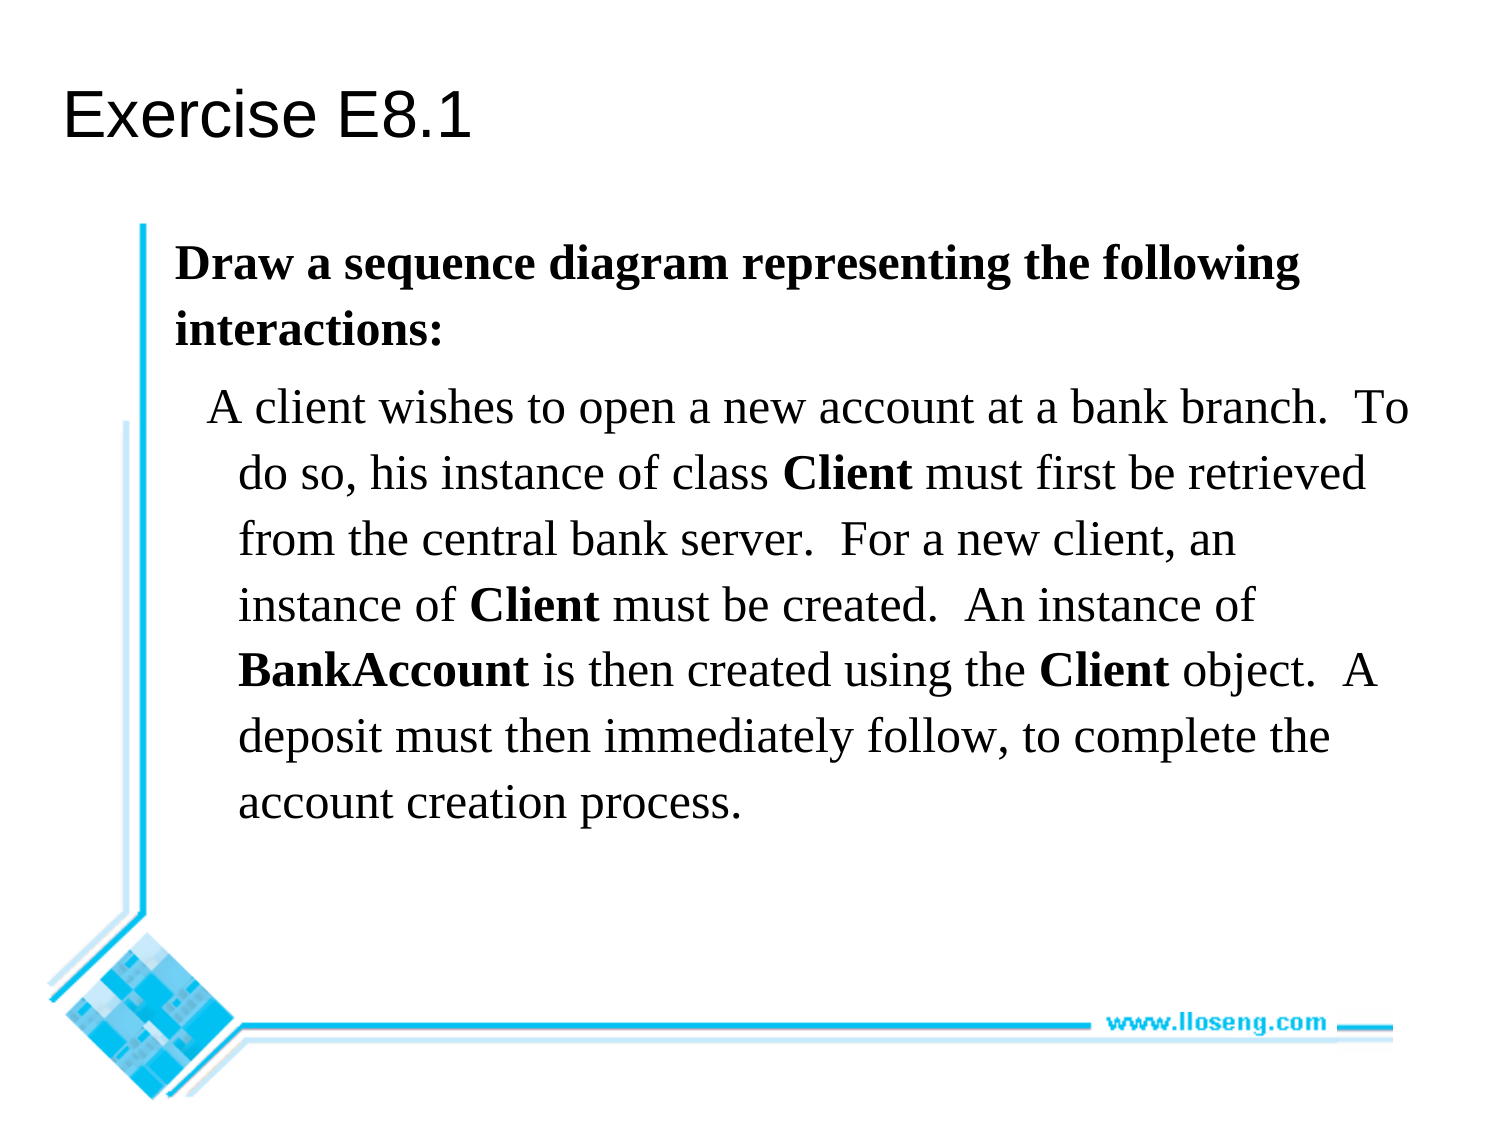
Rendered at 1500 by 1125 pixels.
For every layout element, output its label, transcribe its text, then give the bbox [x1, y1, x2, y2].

picture [35, 212, 1393, 1102]
list Draw a sequence diagram representing the following interactions: A client wishes to open a new account at a bank branch. To do so, his instance of class Client must first be retrieved from the central bank server. For a new client, an instance of Client must be created. An instance of BankAccount is then created using the Client object. A deposit must then immediately follow, to complete the account creation process. [174, 224, 1413, 1013]
title Exercise E8.1 [62, 37, 1413, 188]
